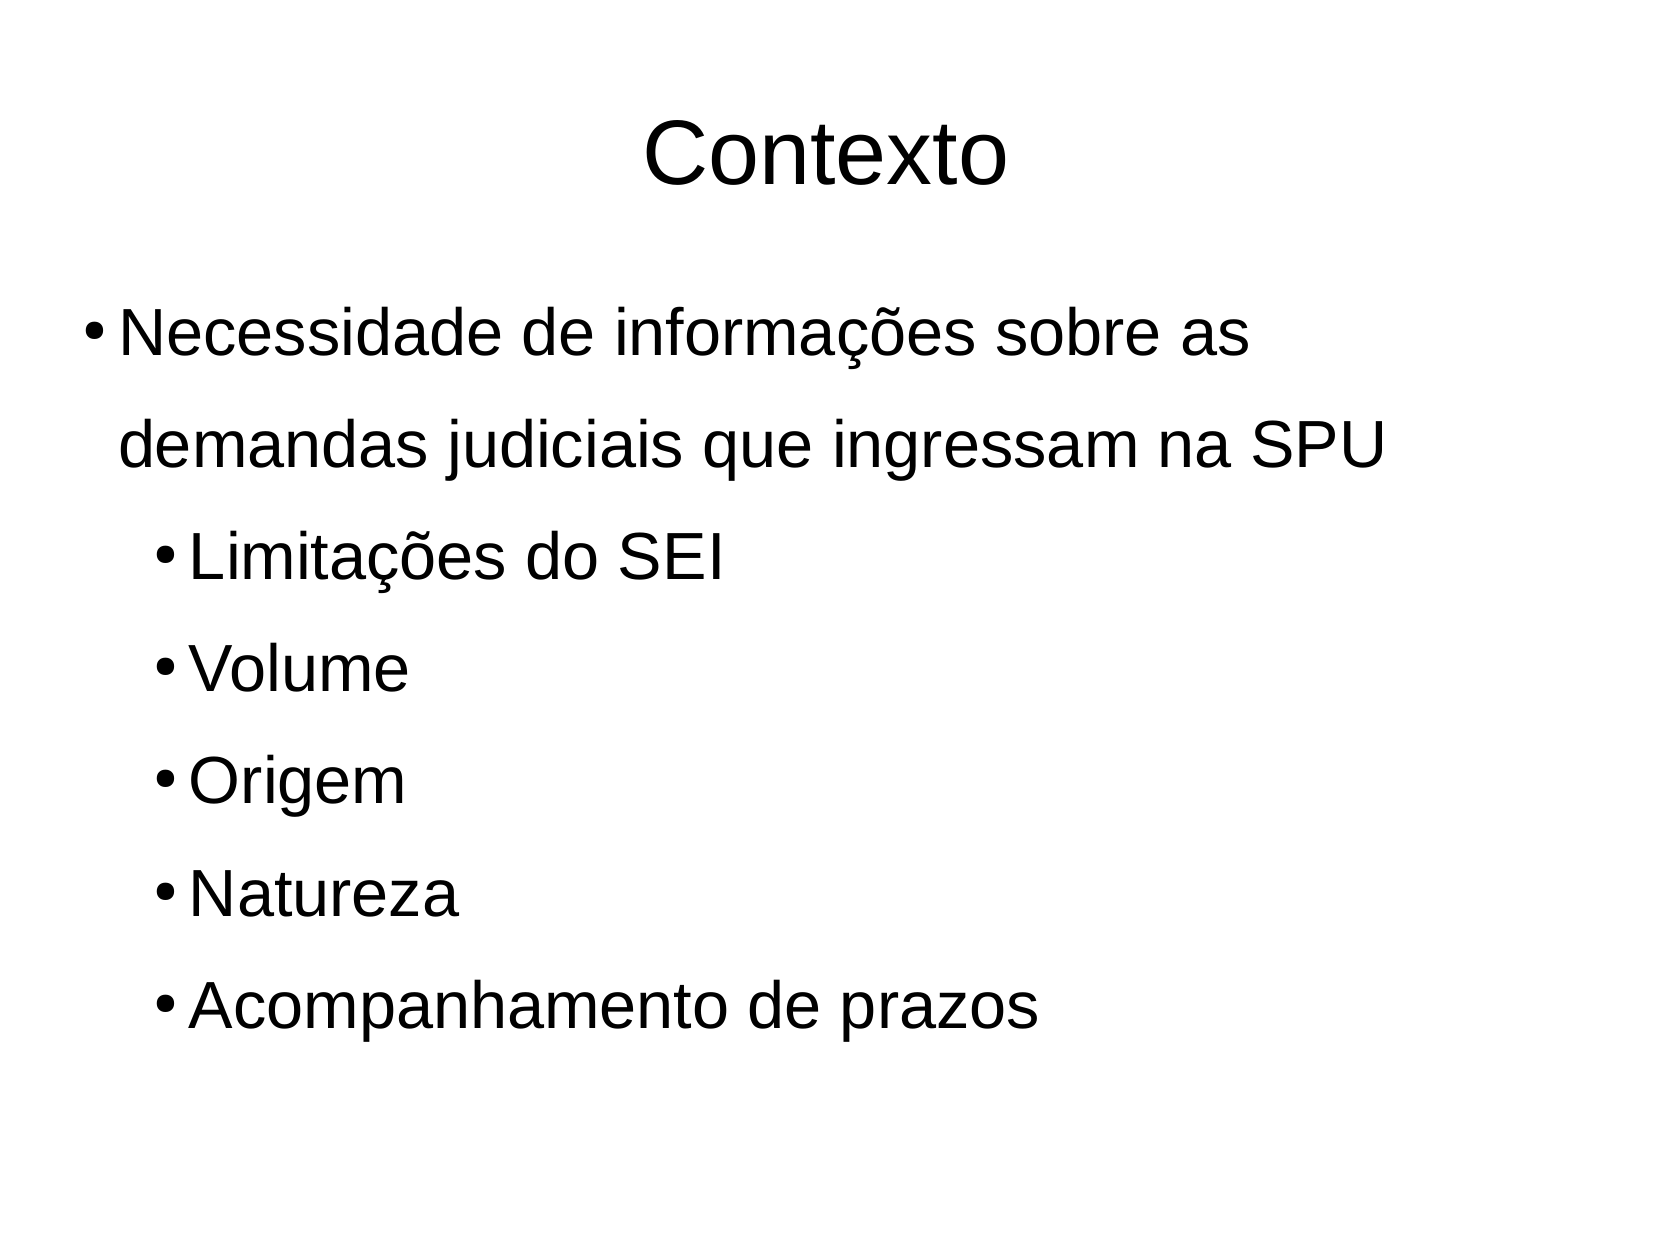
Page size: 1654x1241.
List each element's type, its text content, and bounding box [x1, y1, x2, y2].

subtitle Necessidade de informações sobre as demandas judiciais que ingressam na SPU Limitações do SEI Volume Origem Natureza Acompanhamento de prazos [82, 275, 1571, 1024]
title Contexto [82, 49, 1571, 257]
